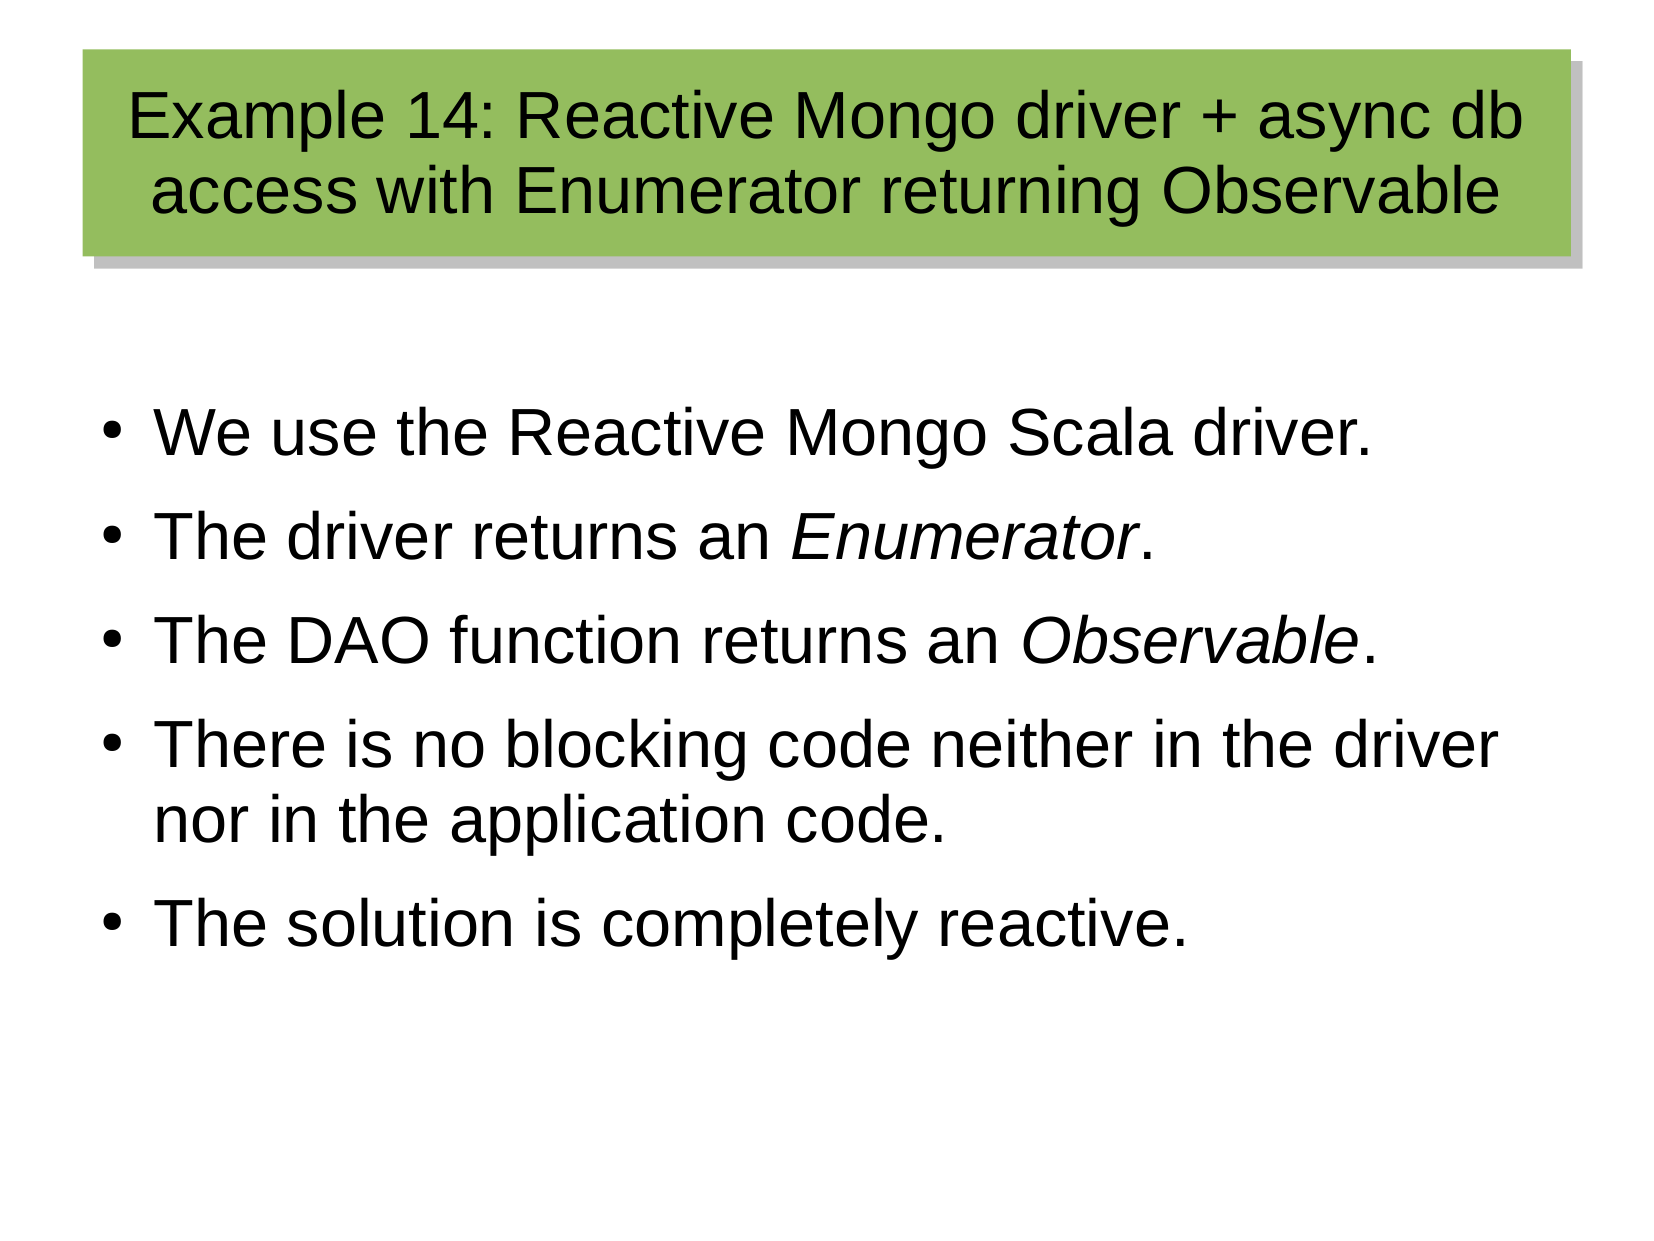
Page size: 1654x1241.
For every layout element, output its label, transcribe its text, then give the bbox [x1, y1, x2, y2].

title Example 14: Reactive Mongo driver + async db access with Enumerator returning Observable [82, 49, 1571, 257]
list We use the Reactive Mongo Scala driver. The driver returns an Enumerator. The DAO function returns an Observable. There is no blocking code neither in the driver nor in the application code. The solution is completely reactive. [82, 290, 1571, 1170]
